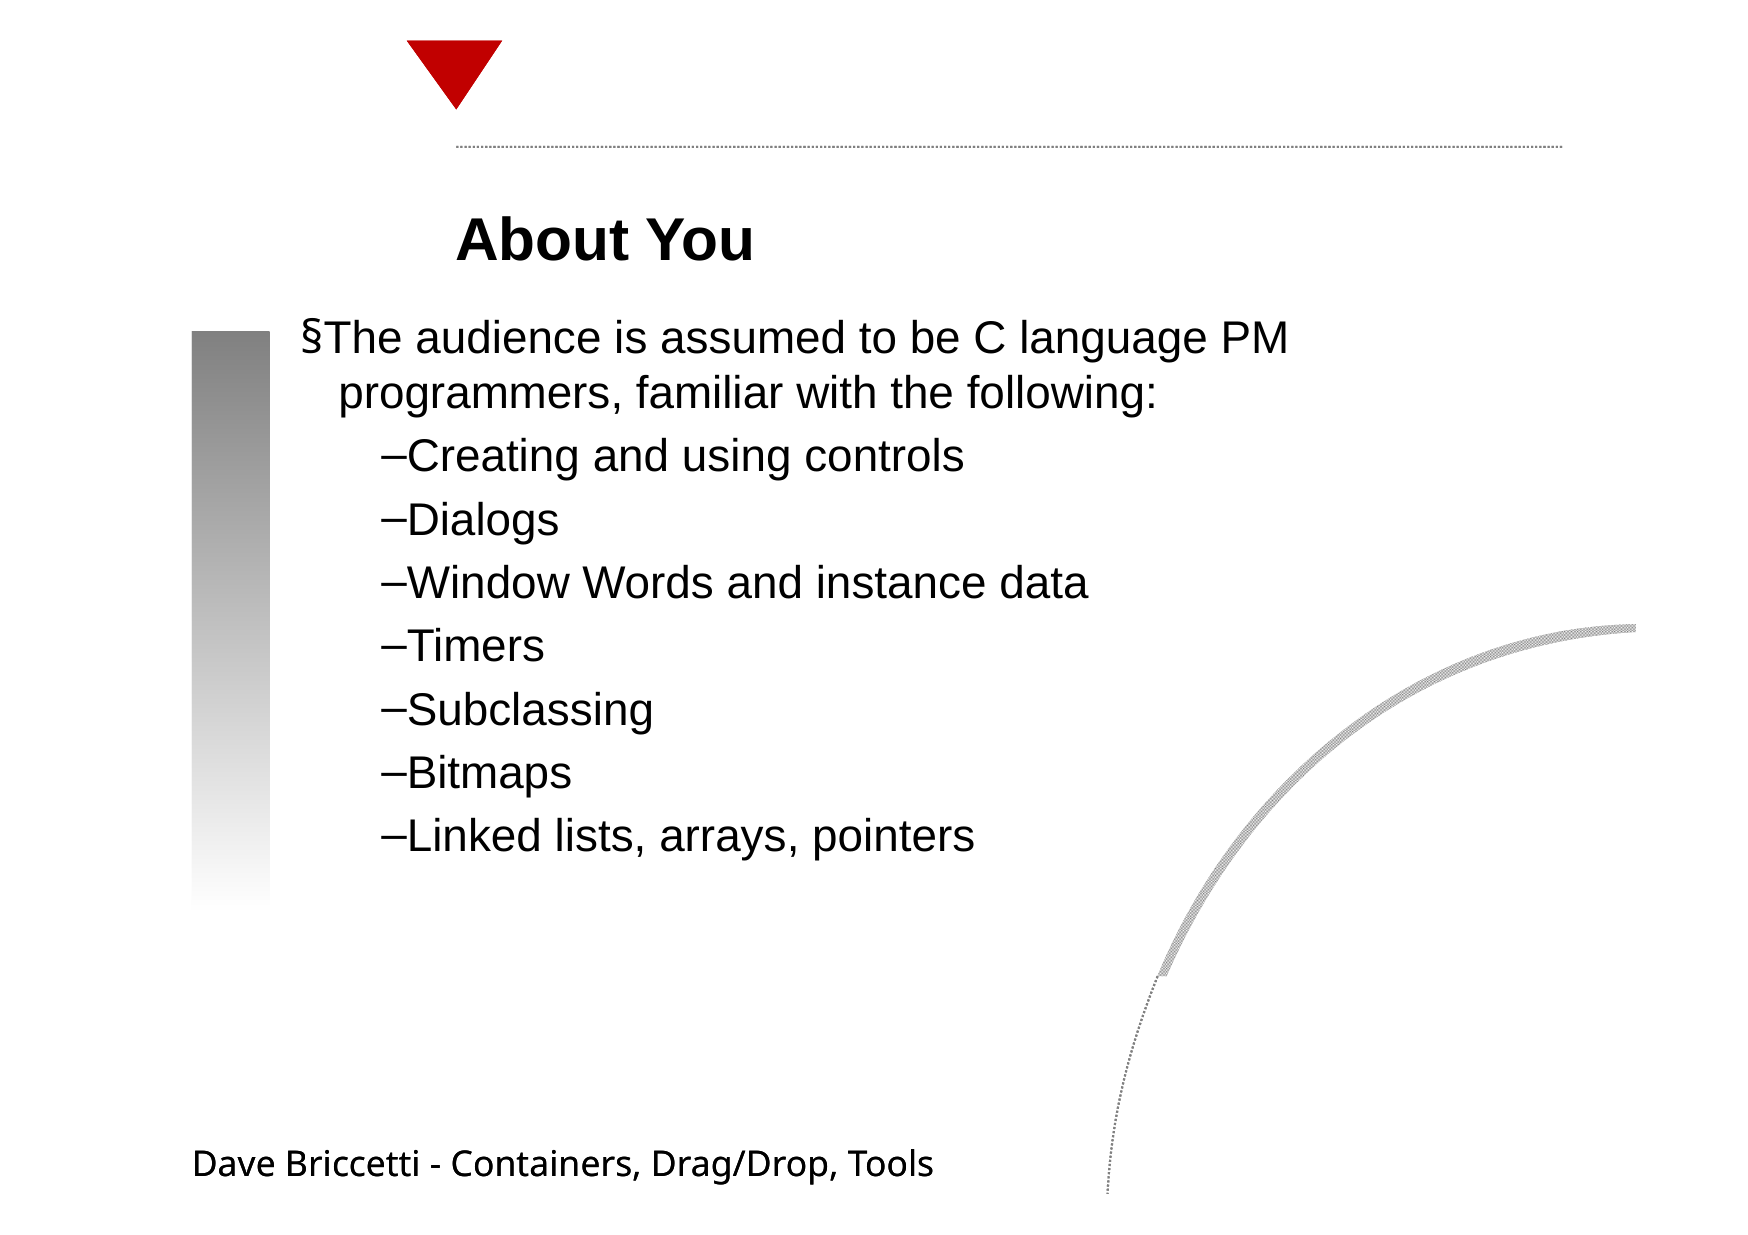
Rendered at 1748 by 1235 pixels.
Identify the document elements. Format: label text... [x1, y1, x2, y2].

text_box Dave Briccetti - Containers, Drag/Drop, Tools [191, 1141, 1505, 1210]
text_box [406, 40, 503, 110]
text_box [192, 332, 269, 911]
text_box The audience is assumed to be C language PM programmers, familiar with the following: Creating and using controls Dialogs Window Words and instance data Timers Subclassing Bitmaps Linked lists, arrays, pointers [300, 307, 1561, 1123]
text_box [1561, 624, 1636, 642]
text_box About You [455, 196, 1568, 277]
